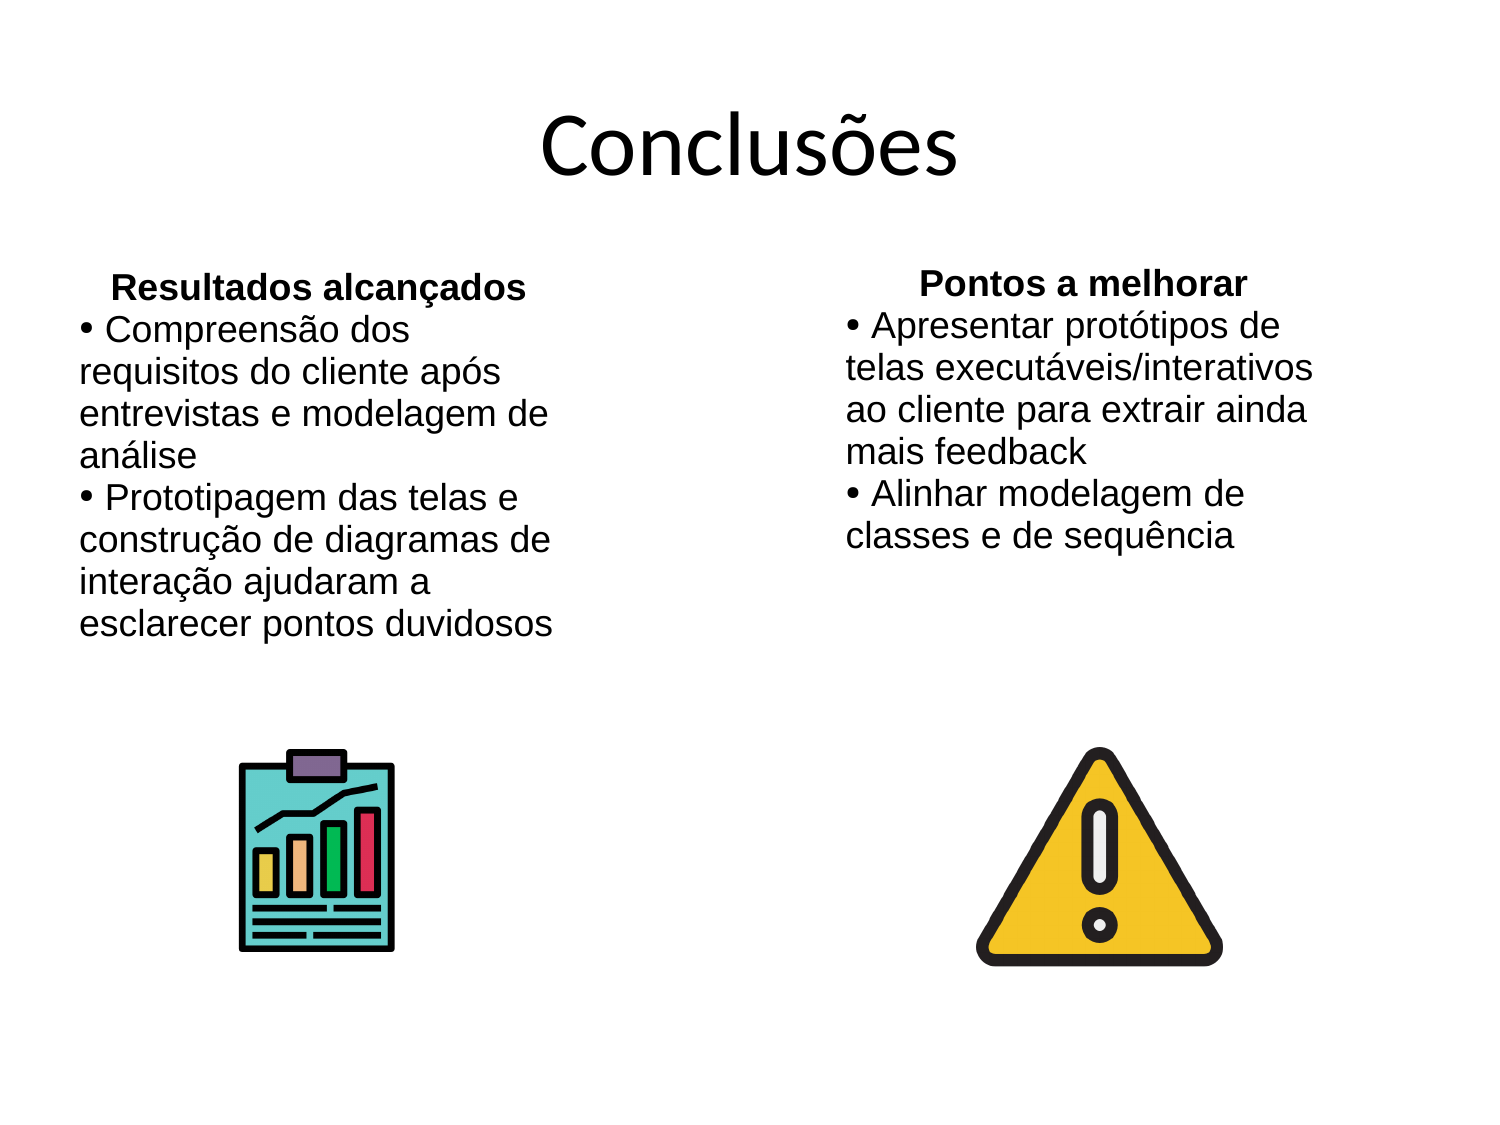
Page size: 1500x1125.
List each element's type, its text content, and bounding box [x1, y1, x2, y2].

text_box Pontos a melhorar Apresentar protótipos de telas executáveis/interativos ao cliente para extrair ainda mais feedback Alinhar modelagem de classes e de sequência [830, 255, 1373, 586]
title Conclusões [75, 45, 1426, 233]
picture [215, 749, 418, 952]
picture [976, 733, 1223, 980]
text_box Resultados alcançados Compreensão dos requisitos do cliente após entrevistas e modelagem de análise Prototipagem das telas e construção de diagramas de interação ajudaram a esclarecer pontos duvidosos [64, 259, 572, 725]
